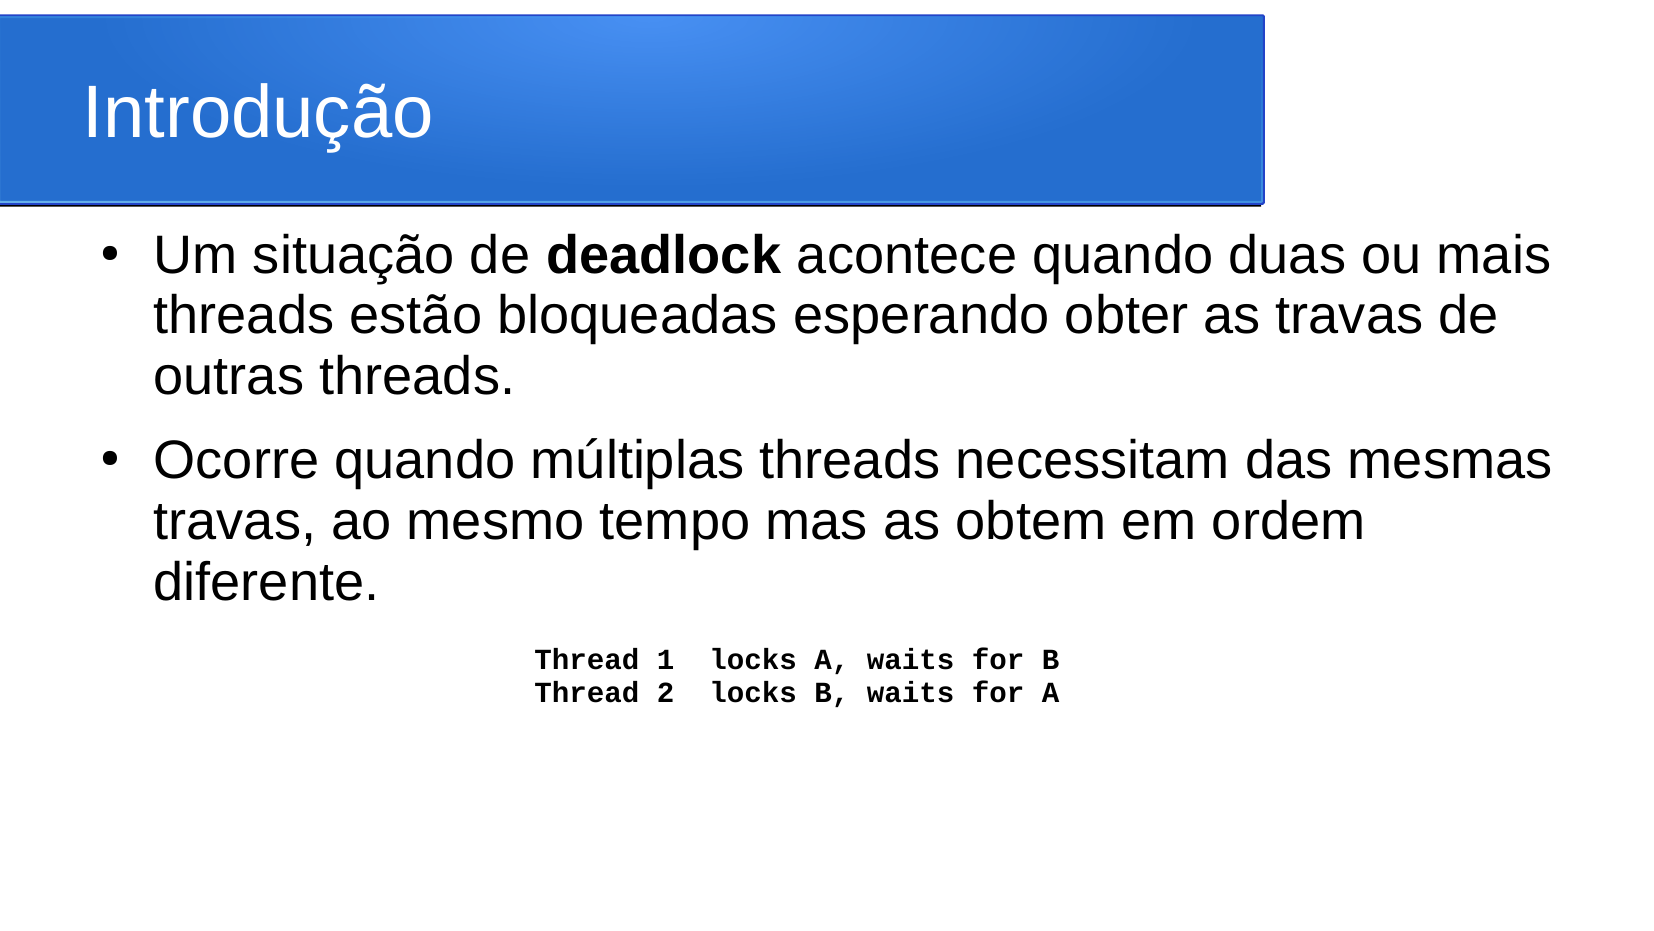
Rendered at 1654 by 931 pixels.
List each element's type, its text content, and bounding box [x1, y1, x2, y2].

text_box Thread 1 locks A, waits for B Thread 2 locks B, waits for A [519, 637, 1134, 766]
list Um situação de deadlock acontece quando duas ou mais threads estão bloqueadas esperando obter as travas de outras threads. Ocorre quando múltiplas threads necessitam das mesmas travas, ao mesmo tempo mas as obtem em ordem diferente. [82, 224, 1571, 764]
title Introdução [82, 35, 1235, 189]
